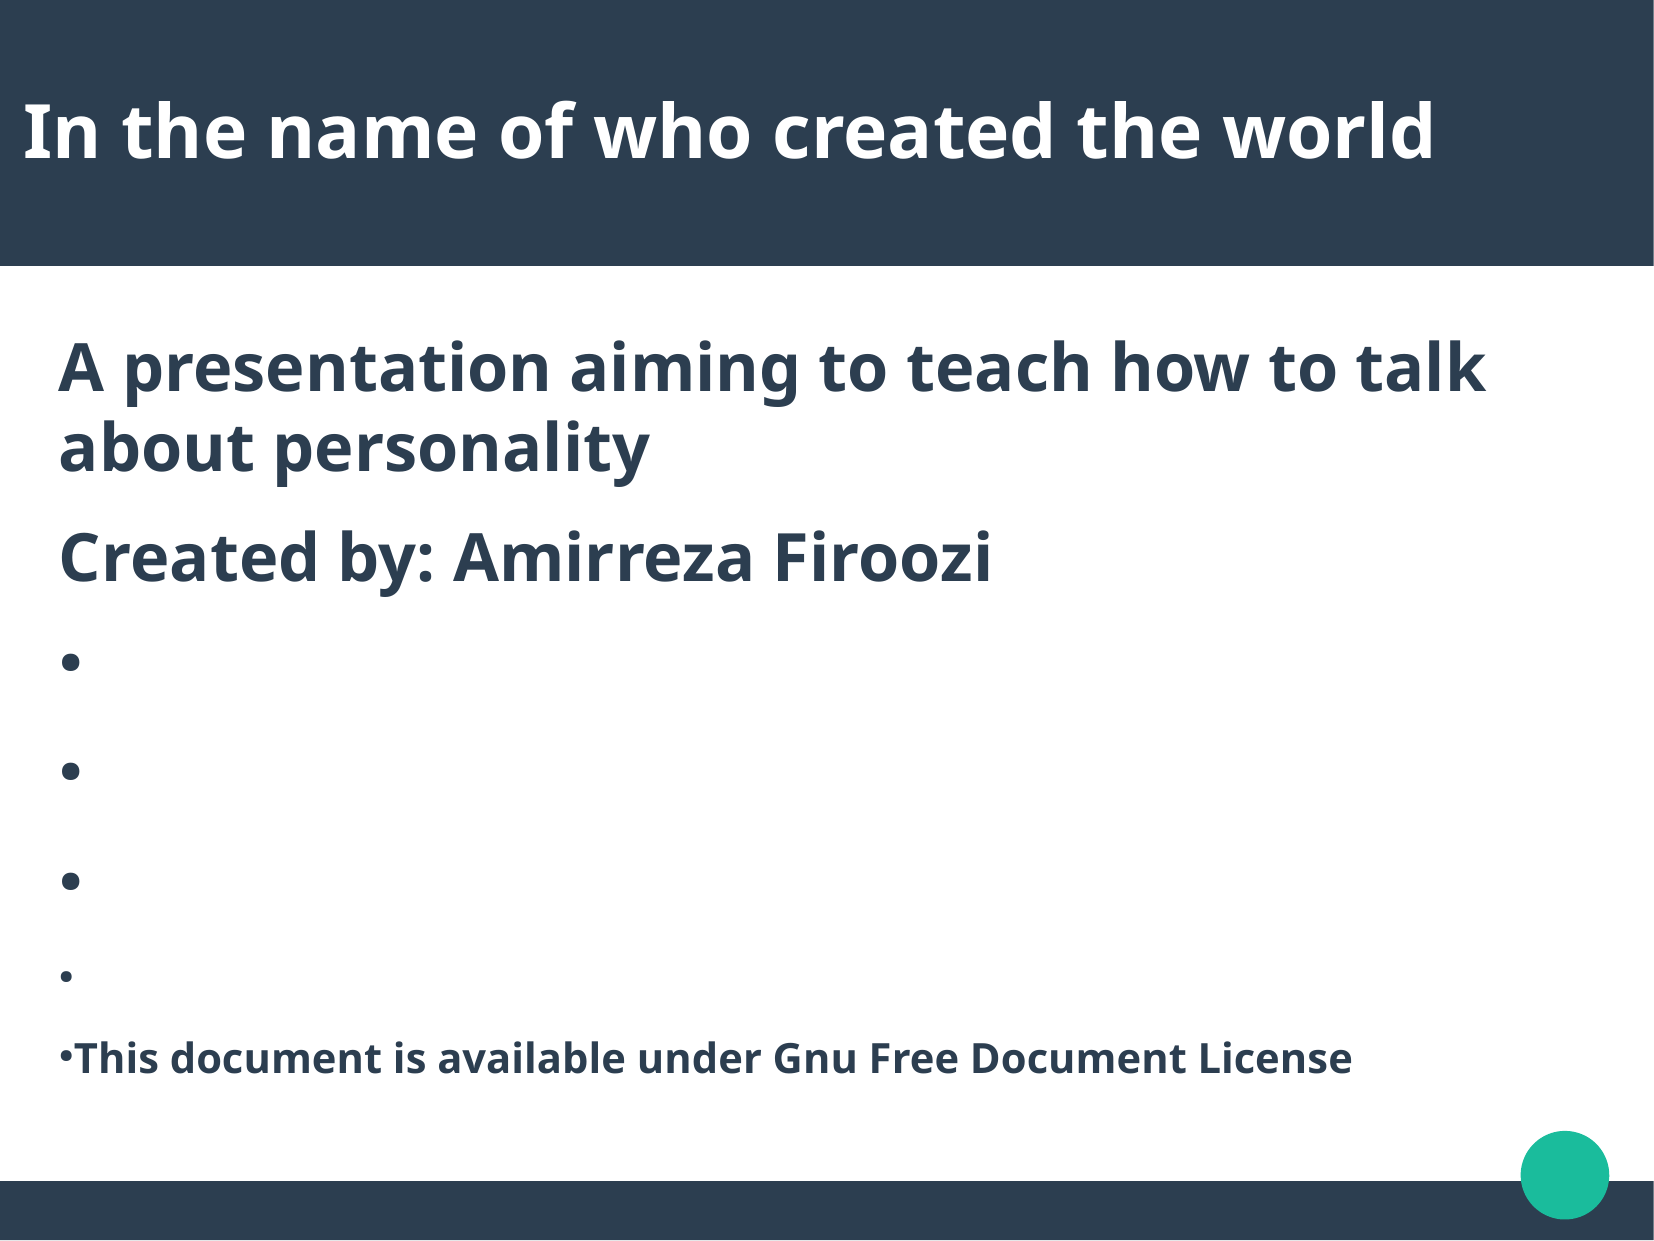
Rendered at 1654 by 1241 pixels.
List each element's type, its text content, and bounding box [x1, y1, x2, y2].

list A presentation aiming to teach how to talk about personality Created by: Amirreza Firoozi This document is available under Gnu Free Document License [59, 324, 1595, 1152]
title In the name of who created the world [23, 49, 1630, 207]
